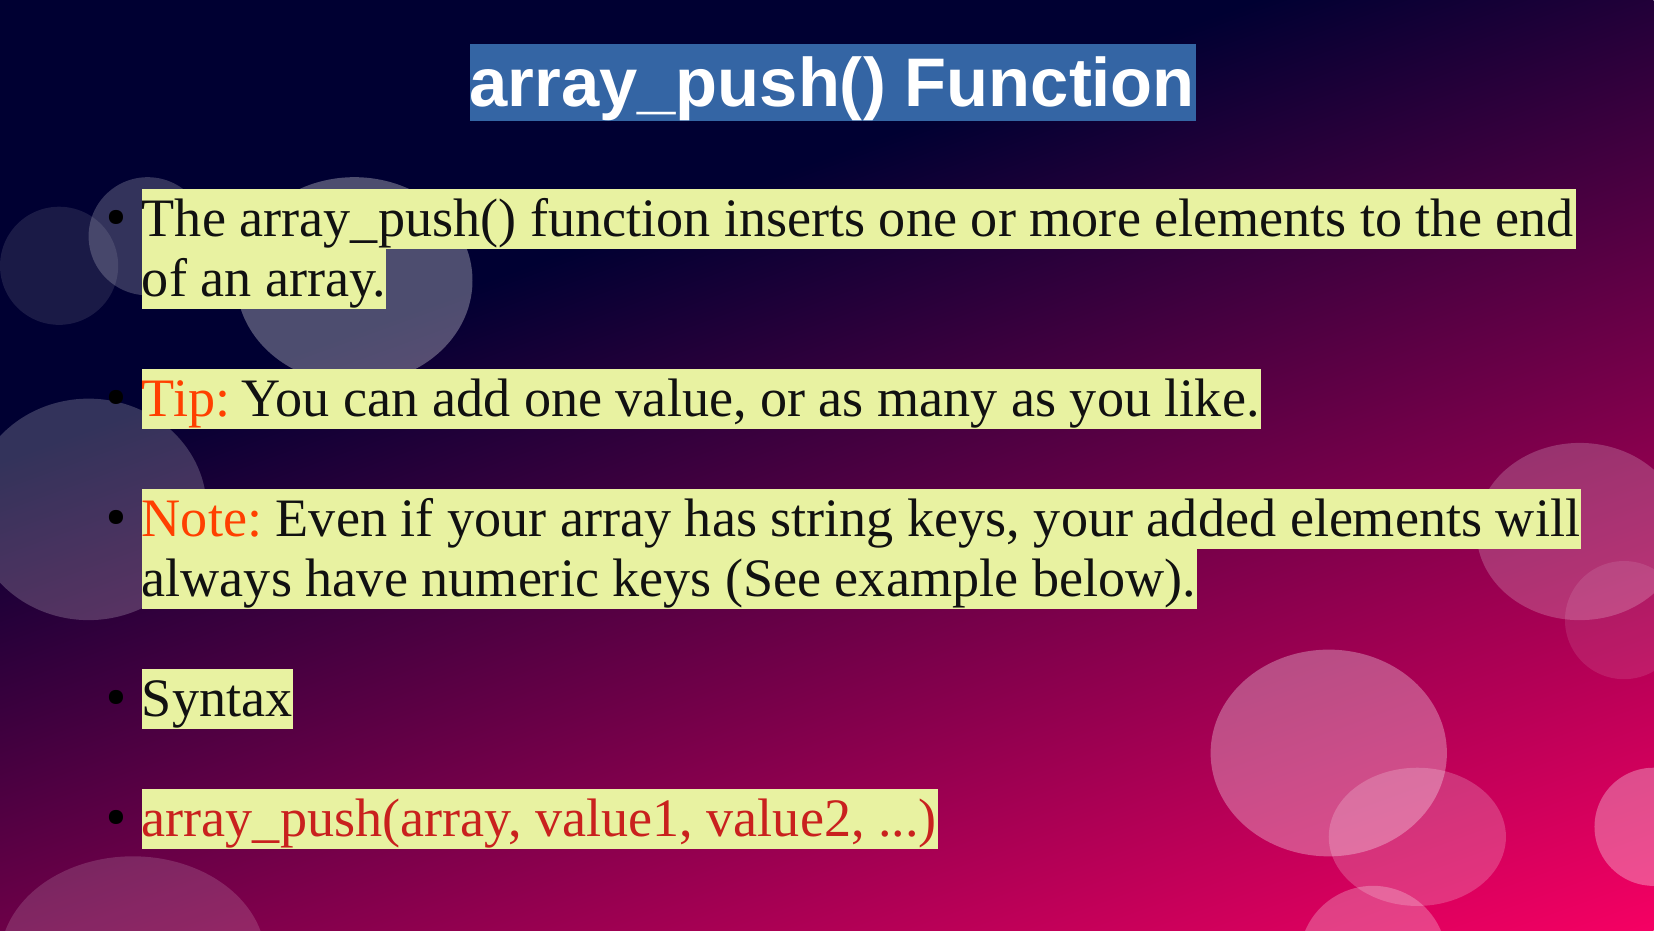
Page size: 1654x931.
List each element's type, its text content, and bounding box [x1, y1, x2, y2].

title array_push() Function [88, 17, 1577, 148]
subtitle The array_push() function inserts one or more elements to the end of an array. Tip: You can add one value, or as many as you like. Note: Even if your array has string keys, your added elements will always have numeric keys (See example below). Syntax array_push(array, value1, value2, ...) [106, 51, 1595, 931]
